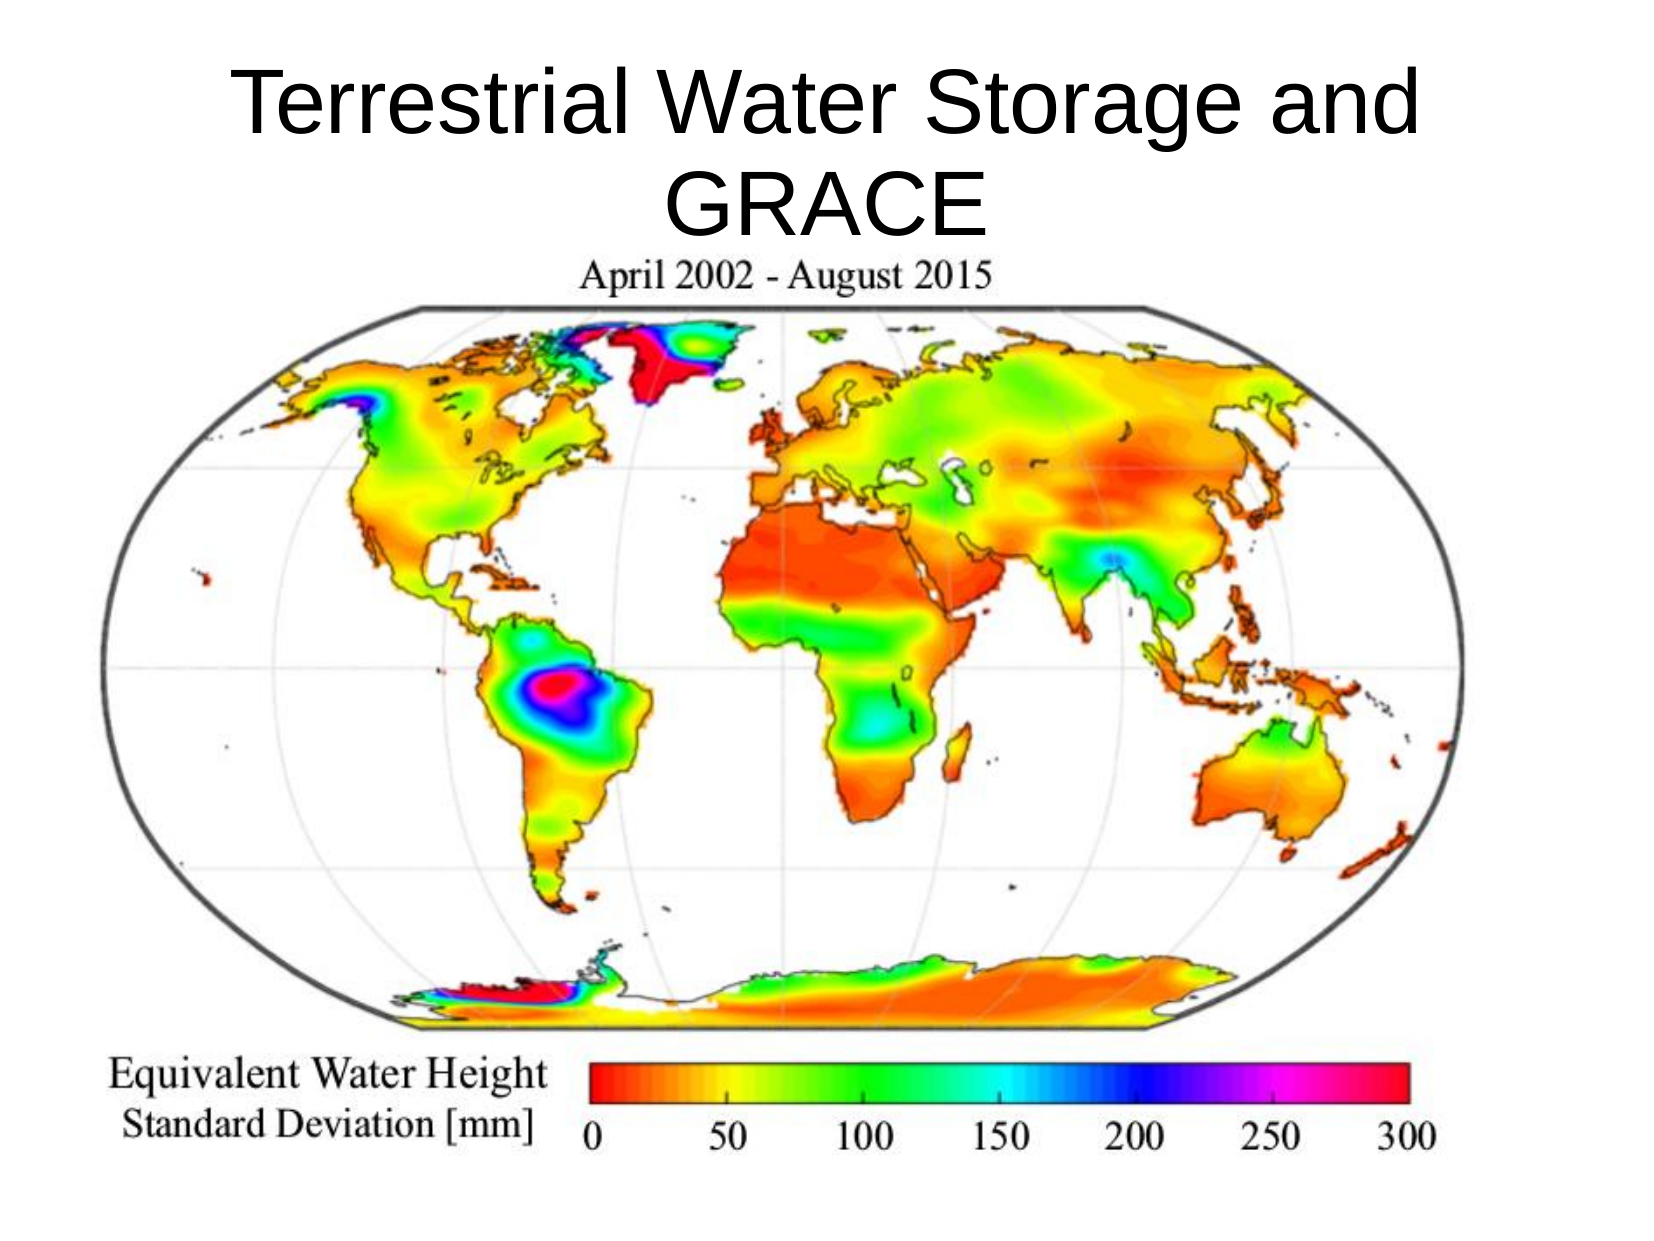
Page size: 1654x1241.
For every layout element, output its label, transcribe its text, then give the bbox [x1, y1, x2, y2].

picture [47, 247, 1536, 1170]
title Terrestrial Water Storage and GRACE [82, 49, 1571, 257]
